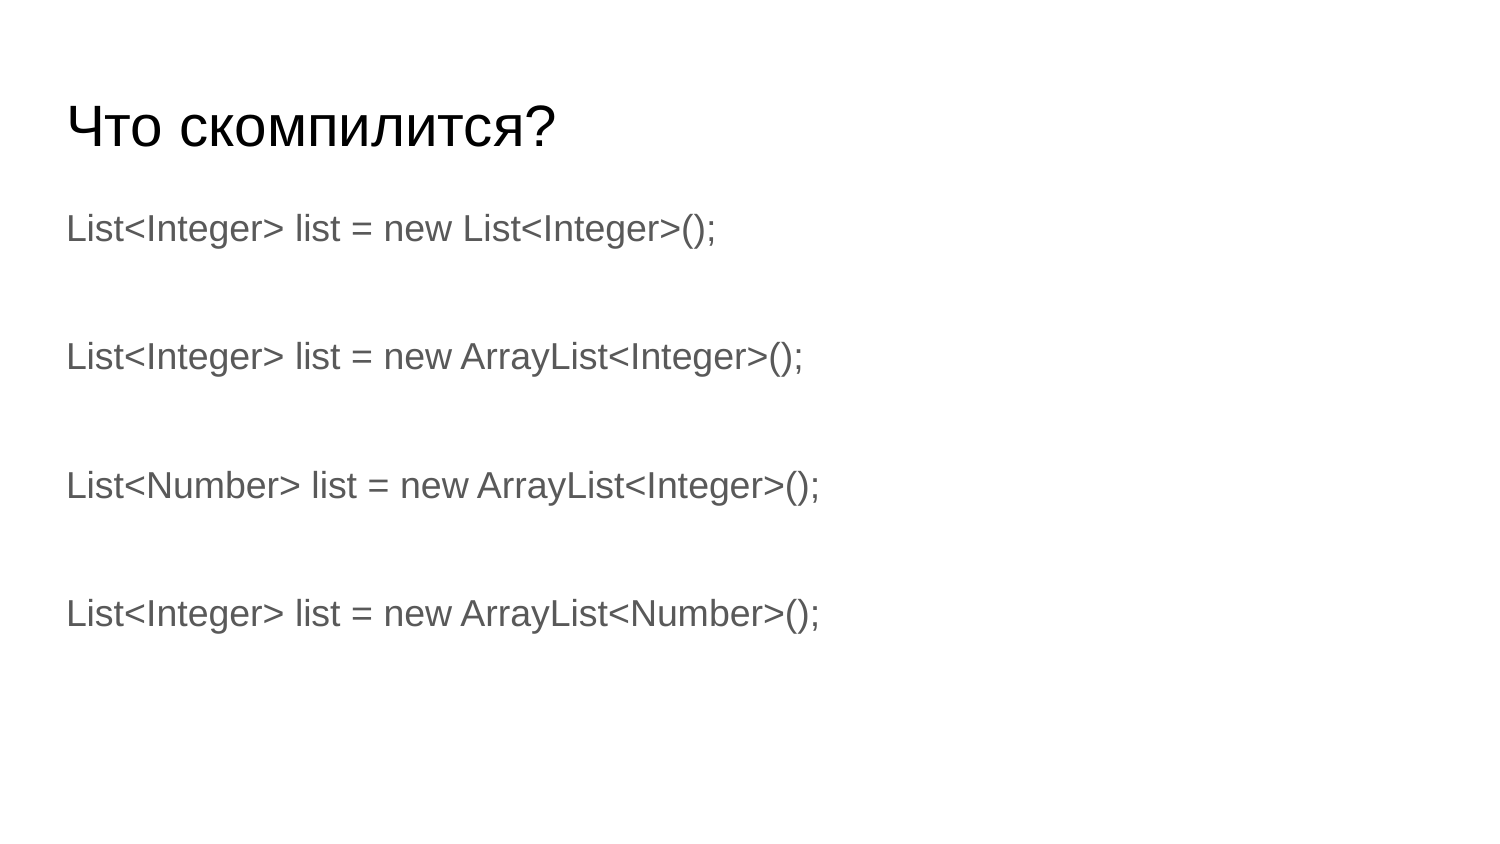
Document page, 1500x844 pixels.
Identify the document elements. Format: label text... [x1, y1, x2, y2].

list List<Integer> list = new List<Integer>(); List<Integer> list = new ArrayList<Integer>(); List<Number> list = new ArrayList<Integer>(); List<Integer> list = new ArrayList<Number>(); [51, 189, 1172, 750]
title Что скомпилится? [51, 72, 1449, 167]
